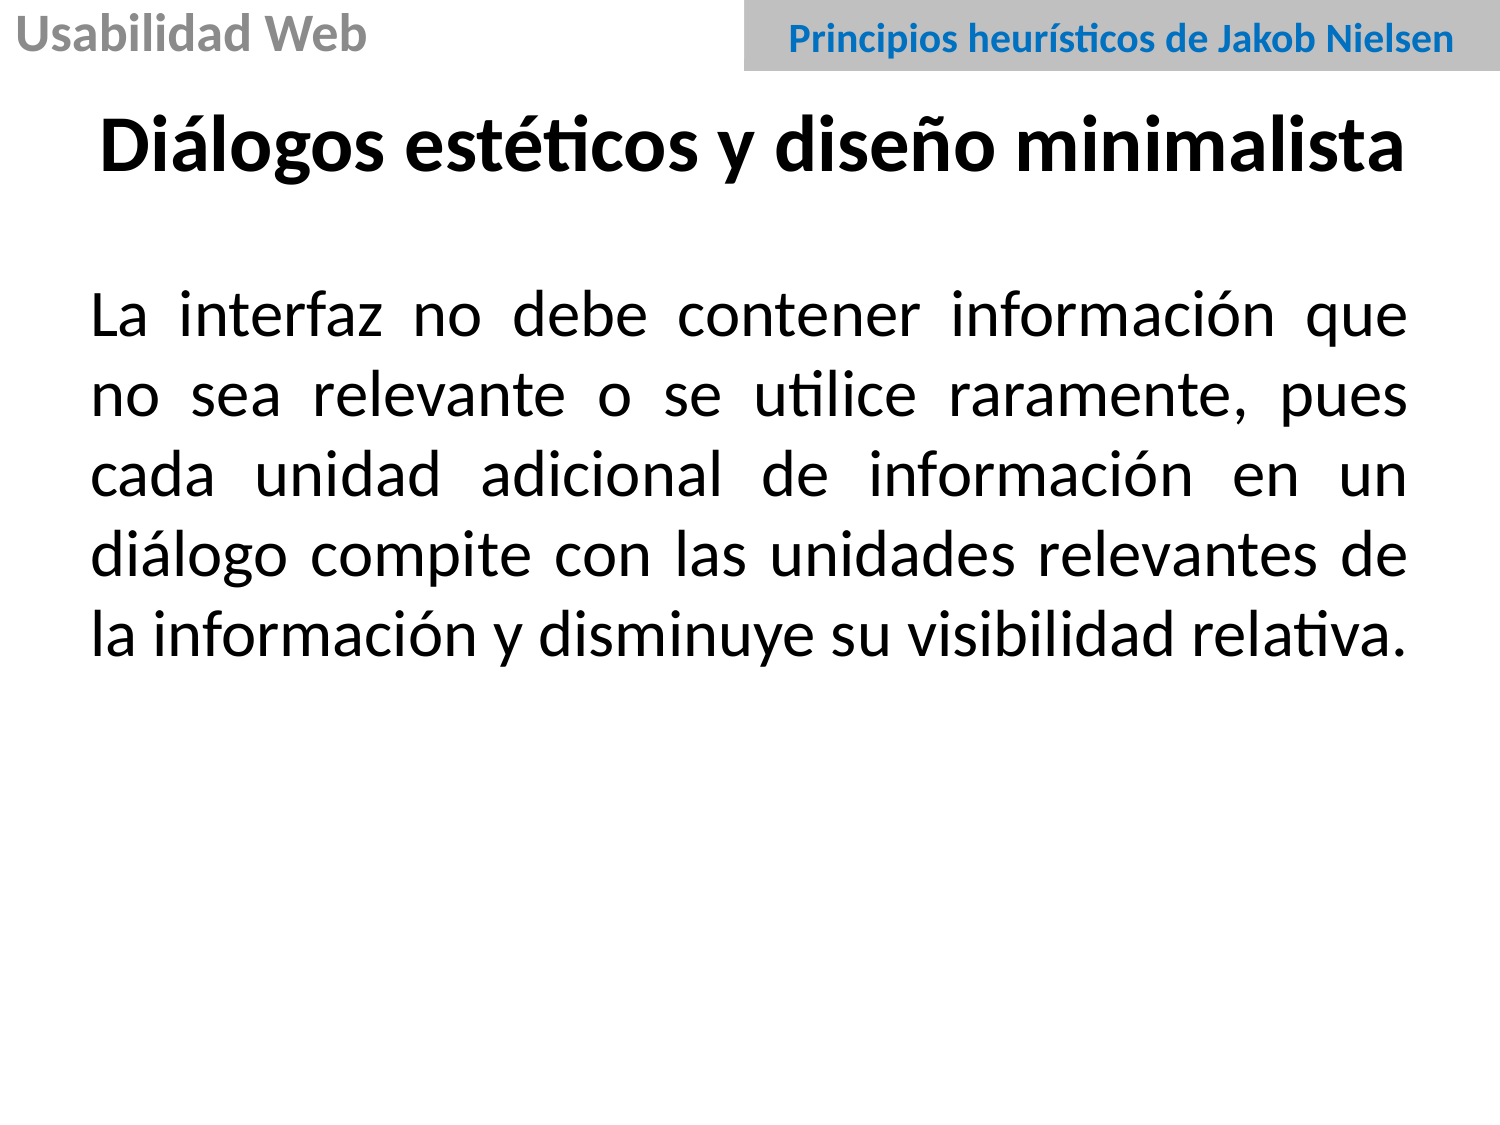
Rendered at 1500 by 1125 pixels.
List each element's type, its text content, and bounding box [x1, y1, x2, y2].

title Diálogos estéticos y diseño minimalista [41, 60, 1467, 233]
list La interfaz no debe contener información que no sea relevante o se utilice raramente, pues cada unidad adicional de información en un diálogo compite con las unidades relevantes de la información y disminuye su visibilidad relativa. [75, 262, 1425, 1005]
title Usabilidad Web [0, 0, 745, 60]
title Principios heurísticos de Jakob Nielsen [744, 0, 1500, 71]
